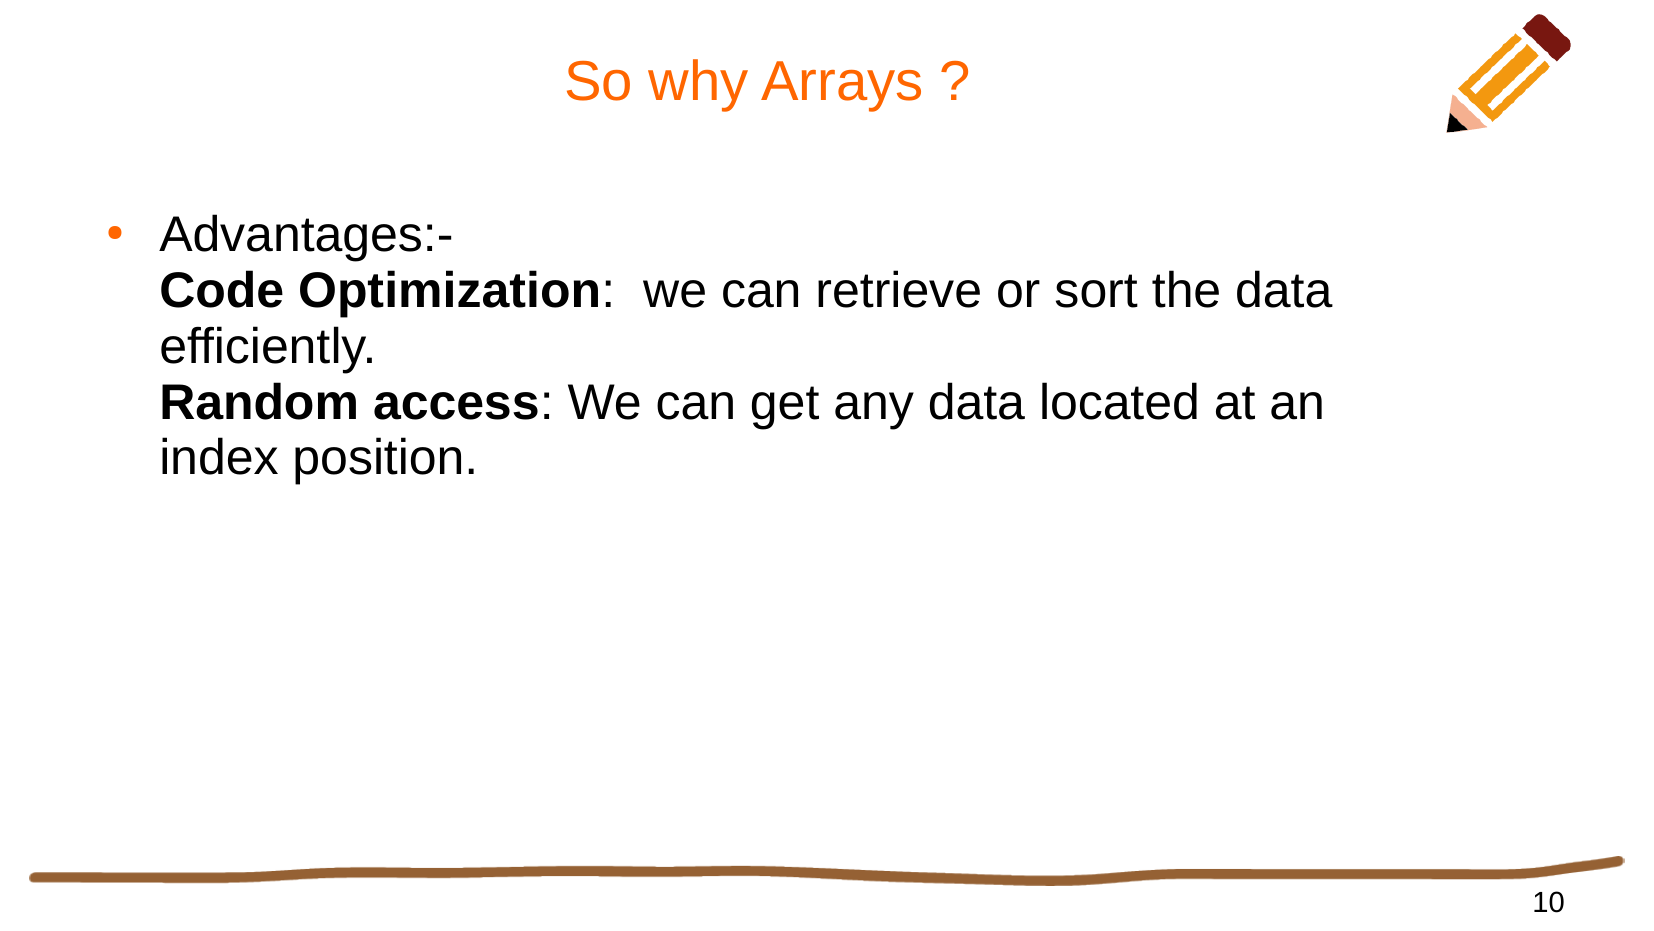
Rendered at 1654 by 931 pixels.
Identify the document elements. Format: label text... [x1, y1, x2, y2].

list Advantages:- Code Optimization: we can retrieve or sort the data efficiently. Random access: We can get any data located at an index position. [88, 206, 1388, 857]
picture [29, 856, 1625, 886]
title So why Arrays ? [88, 29, 1447, 133]
picture [1446, 14, 1571, 133]
